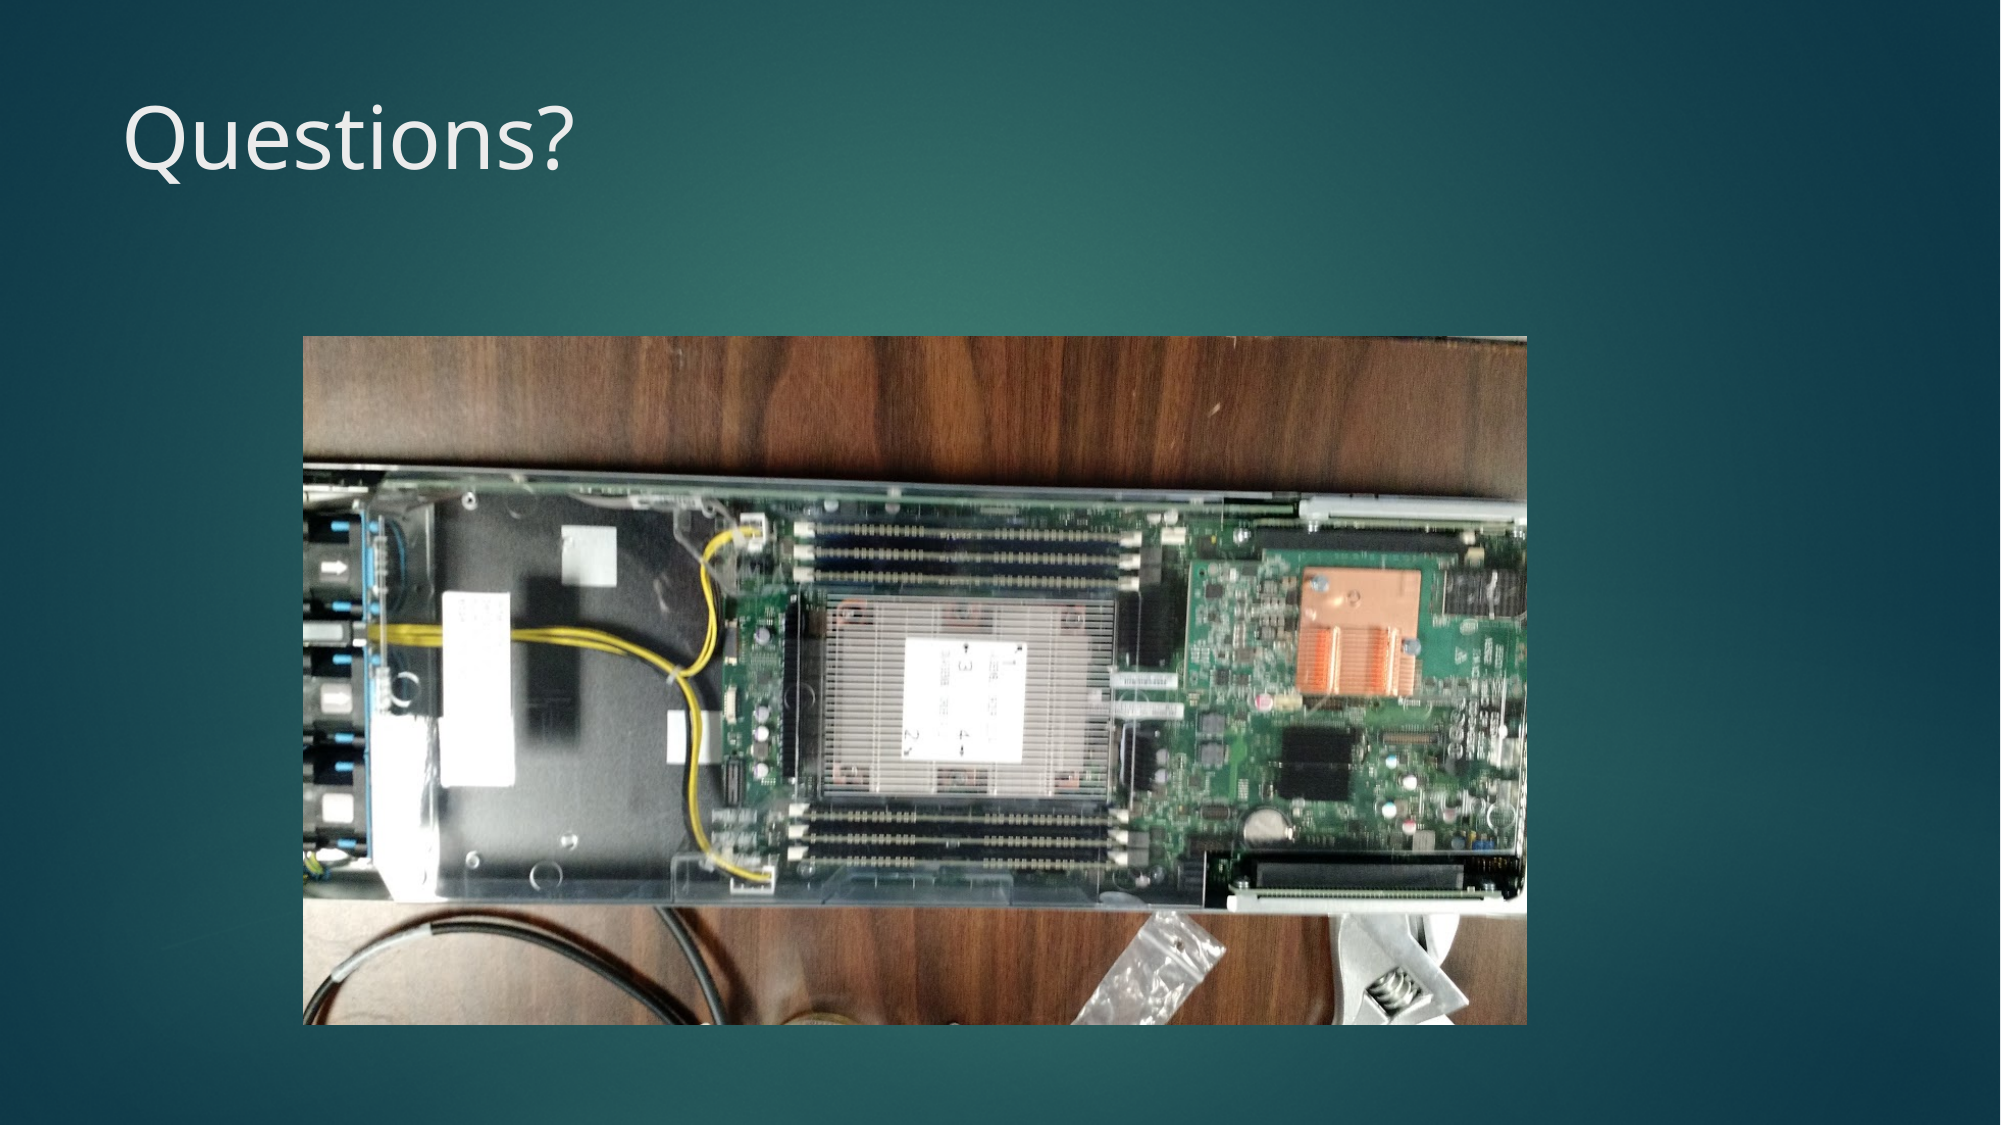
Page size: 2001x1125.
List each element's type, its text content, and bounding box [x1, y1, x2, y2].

title Questions? [106, 74, 1649, 305]
picture [0, 0, 2001, 1125]
